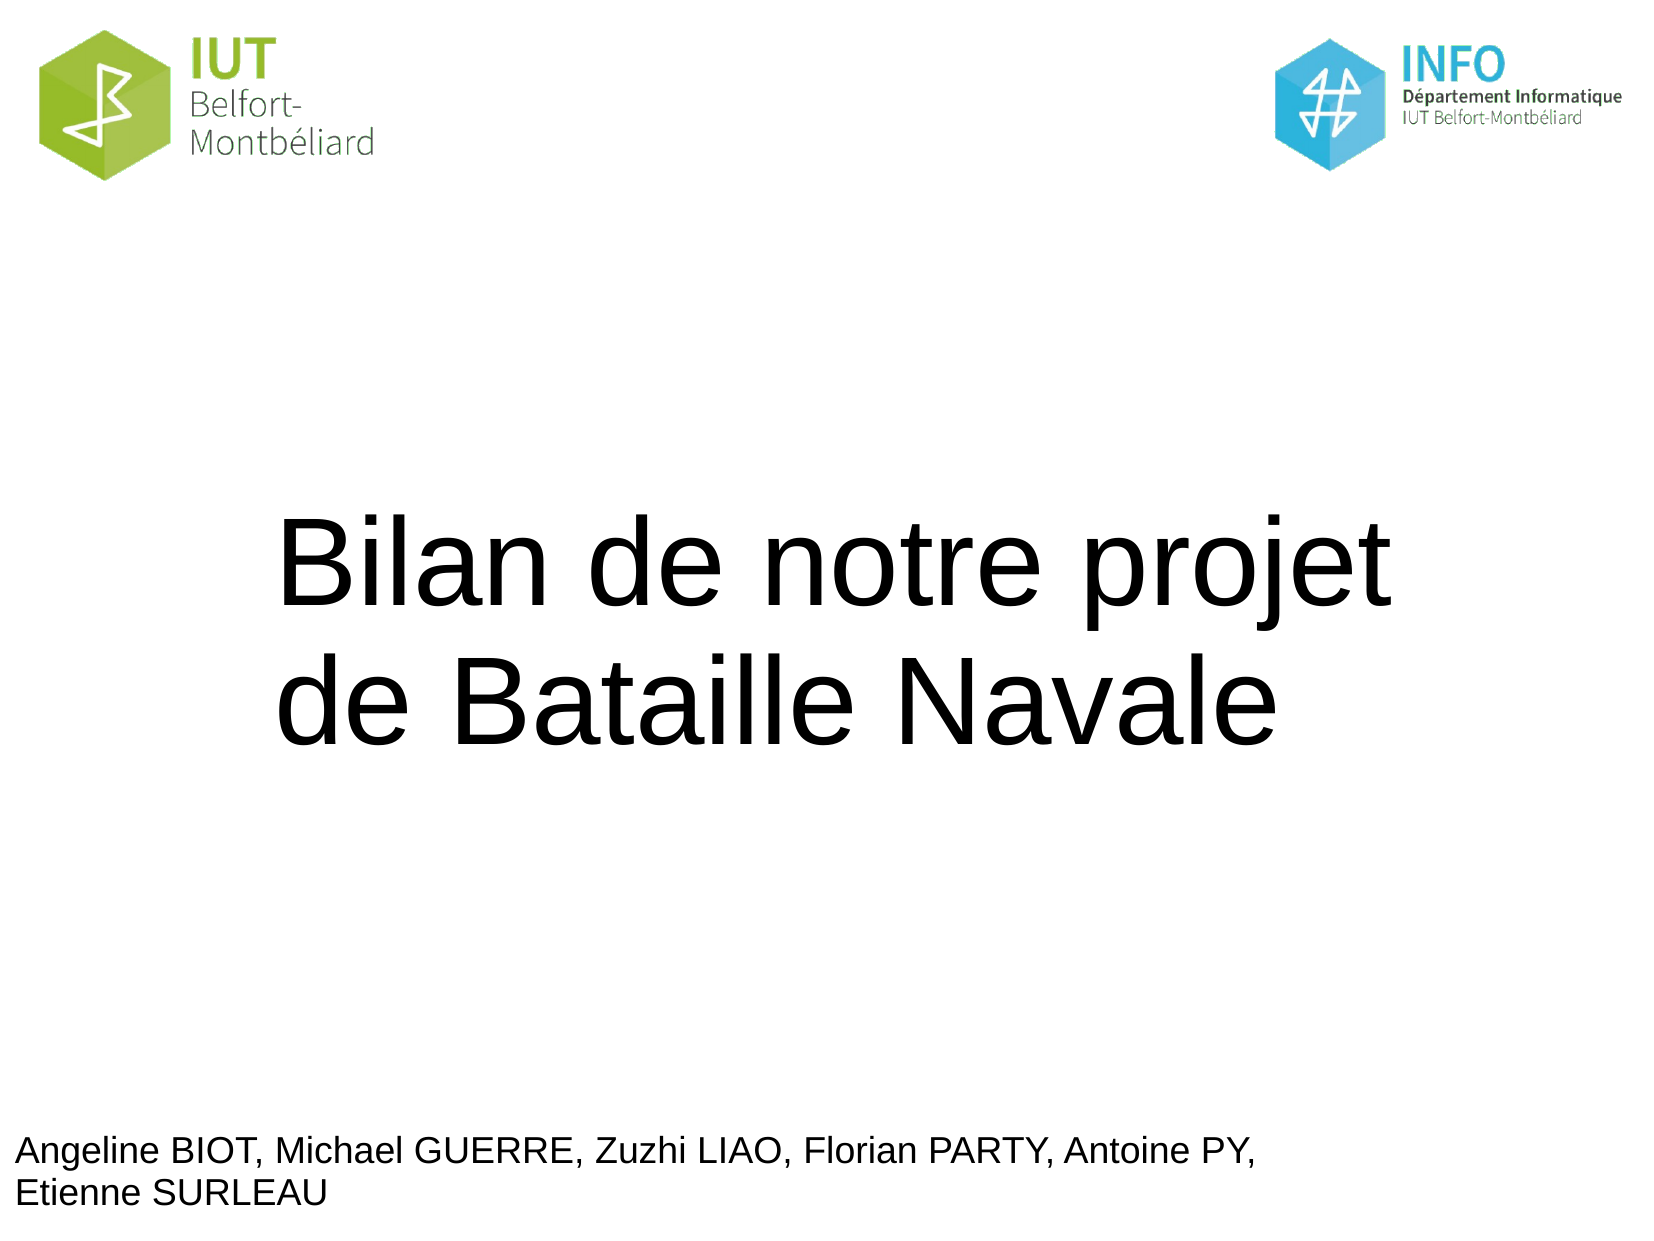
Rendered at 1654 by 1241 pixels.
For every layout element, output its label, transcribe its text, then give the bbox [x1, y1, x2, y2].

text_box Angeline BIOT, Michael GUERRE, Zuzhi LIAO, Florian PARTY, Antoine PY, Etienne SURLEAU [0, 1122, 1642, 1221]
text_box Bilan de notre projet de Bataille Navale [259, 484, 1571, 779]
picture [1238, 23, 1654, 179]
picture [35, 0, 414, 189]
